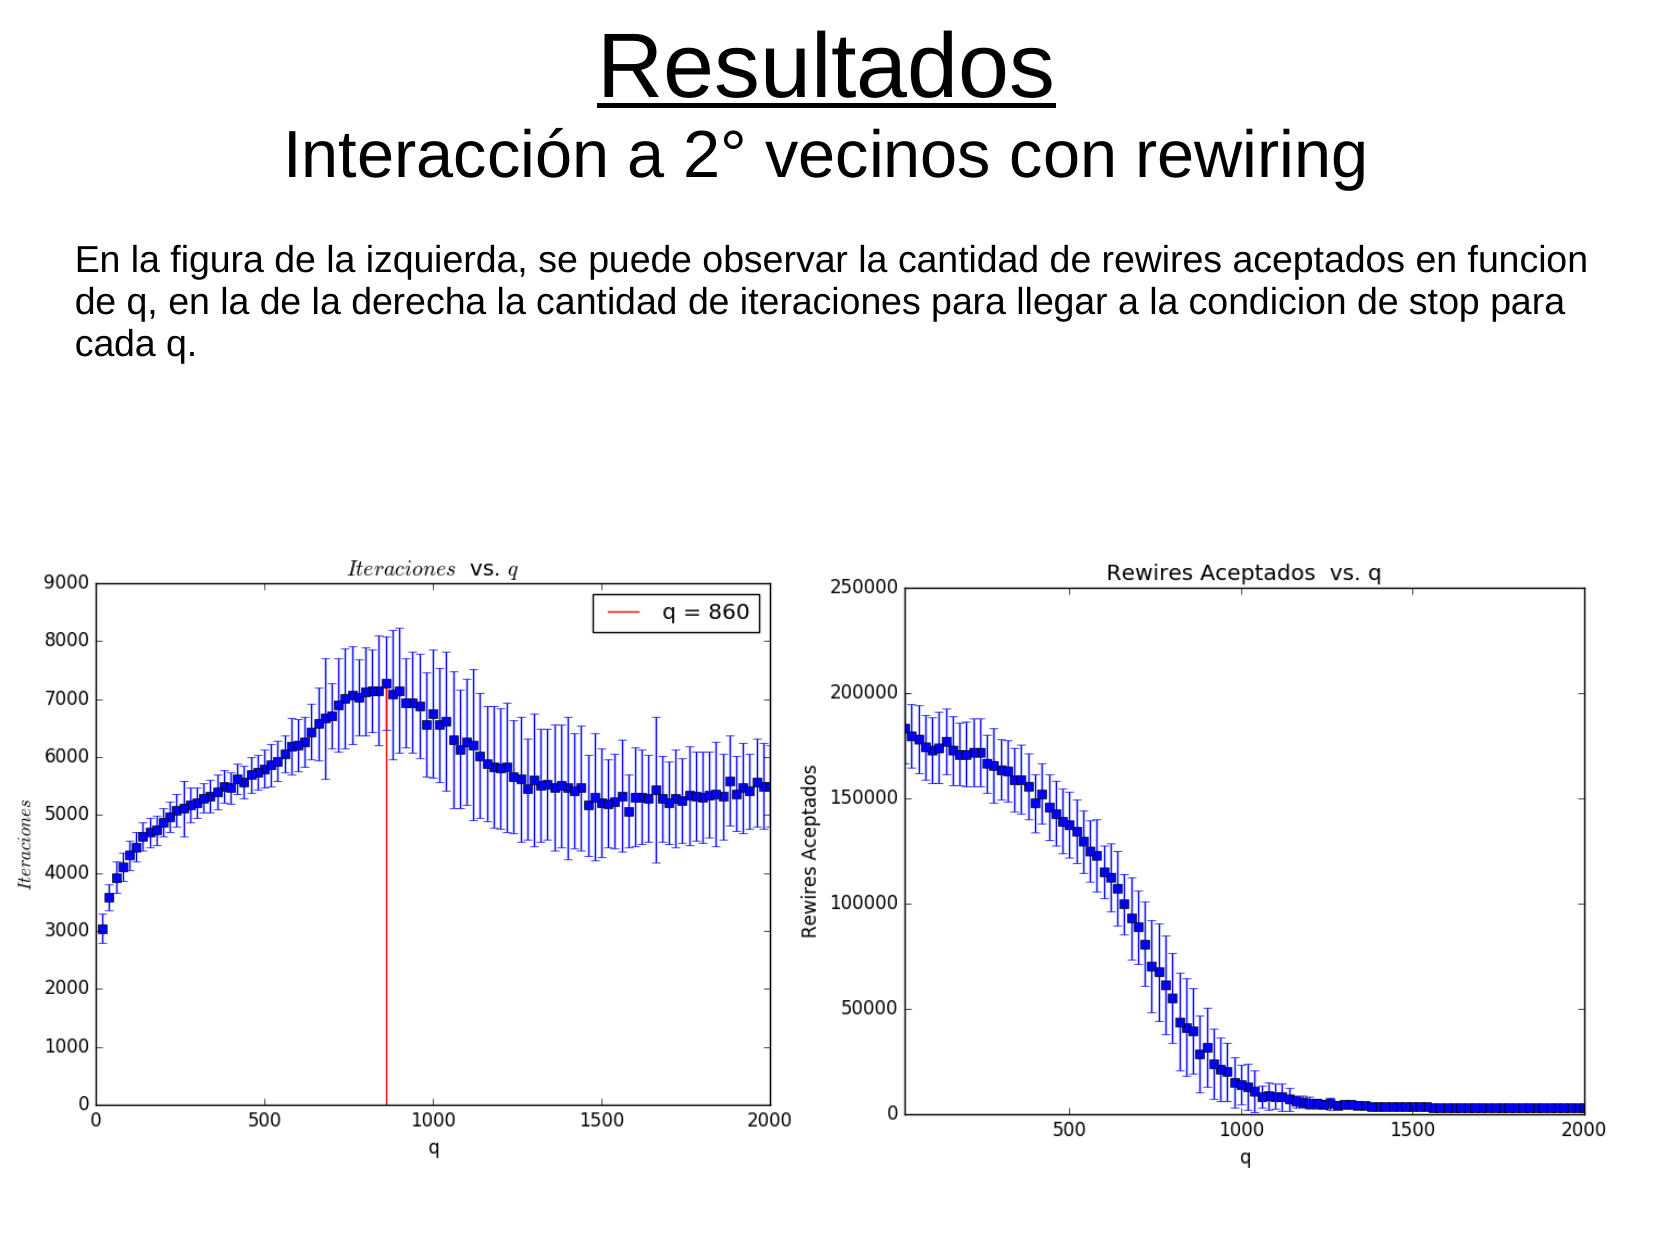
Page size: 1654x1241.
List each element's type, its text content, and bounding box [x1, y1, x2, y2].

title Resultados Interacción a 2° vecinos con rewiring [82, 0, 1571, 208]
picture [17, 540, 1617, 1171]
text_box En la figura de la izquierda, se puede observar la cantidad de rewires aceptados en funcion de q, en la de la derecha la cantidad de iteraciones para llegar a la condicion de stop para cada q. [60, 231, 1606, 541]
